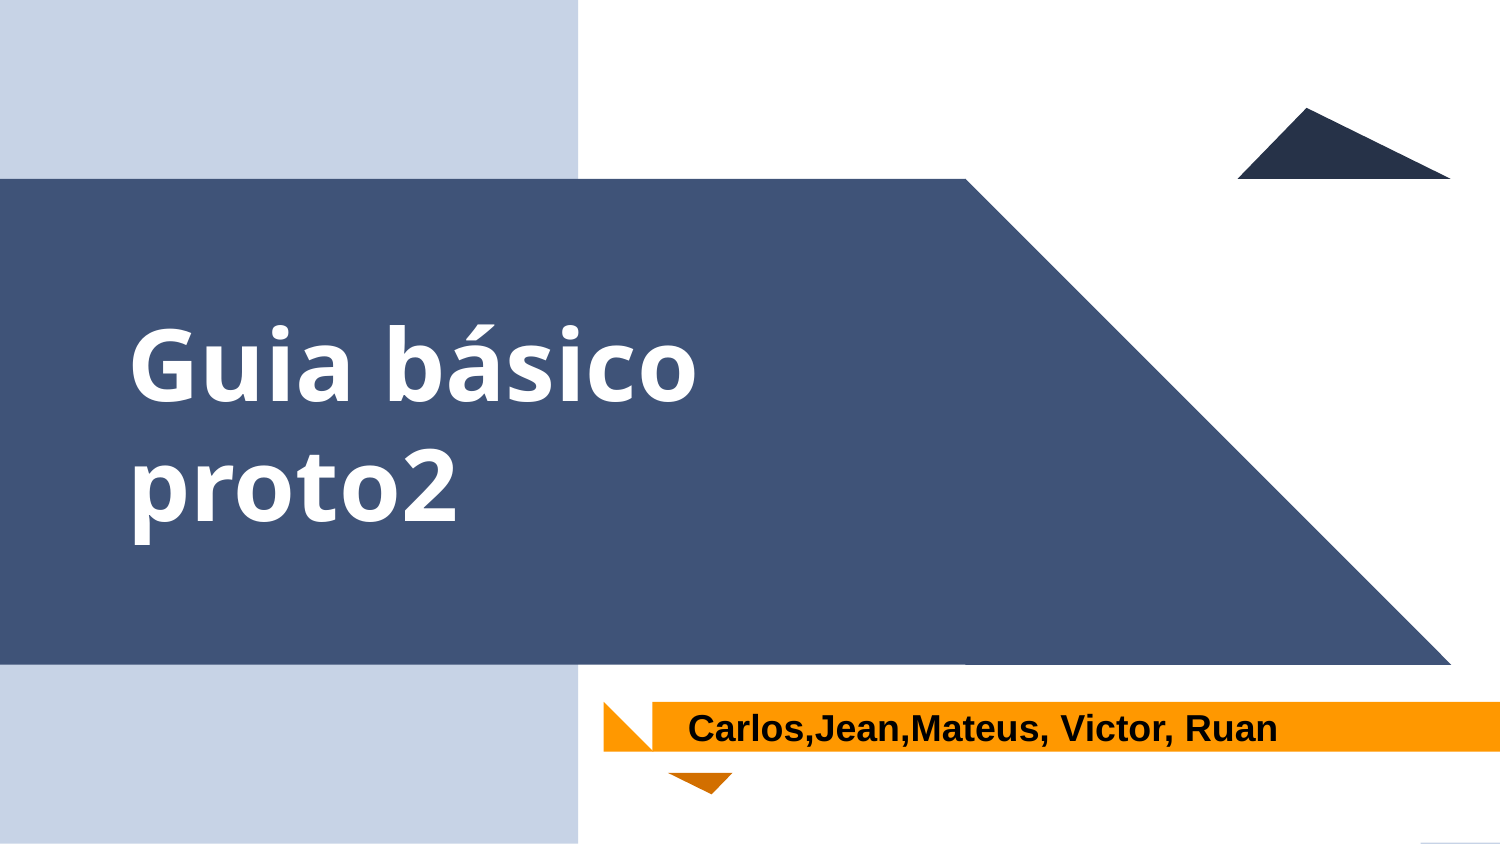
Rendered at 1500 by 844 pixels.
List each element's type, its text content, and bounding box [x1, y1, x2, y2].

text_box Guia básico proto2 [112, 178, 993, 665]
text_box Carlos,Jean,Mateus, Victor, Ruan [673, 696, 1477, 754]
